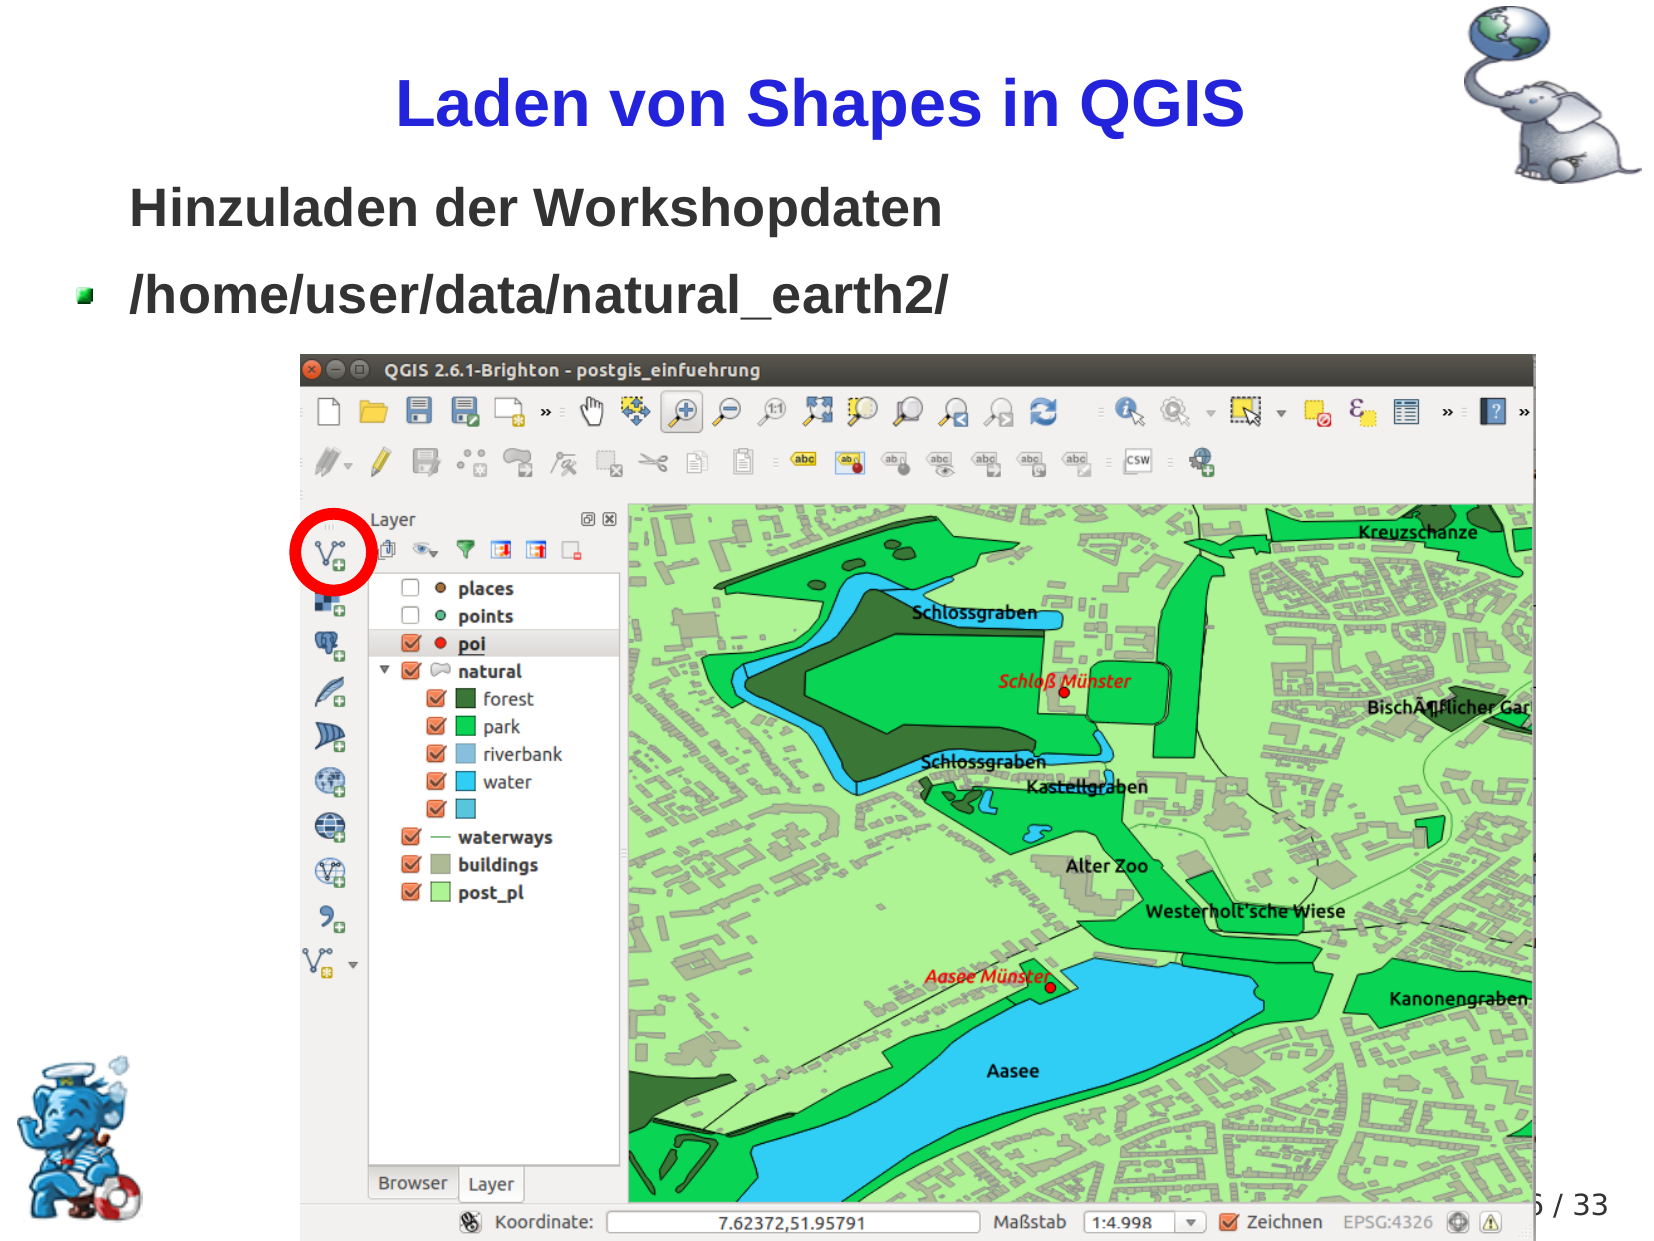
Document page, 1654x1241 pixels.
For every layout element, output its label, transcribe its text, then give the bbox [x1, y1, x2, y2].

list Hinzuladen der Workshopdaten /home/user/data/natural_earth2/ [59, 177, 1548, 996]
picture [1464, 6, 1642, 184]
picture [300, 354, 1536, 1241]
title Laden von Shapes in QGIS [76, 29, 1565, 178]
picture [17, 1055, 143, 1223]
picture [302, 520, 366, 584]
